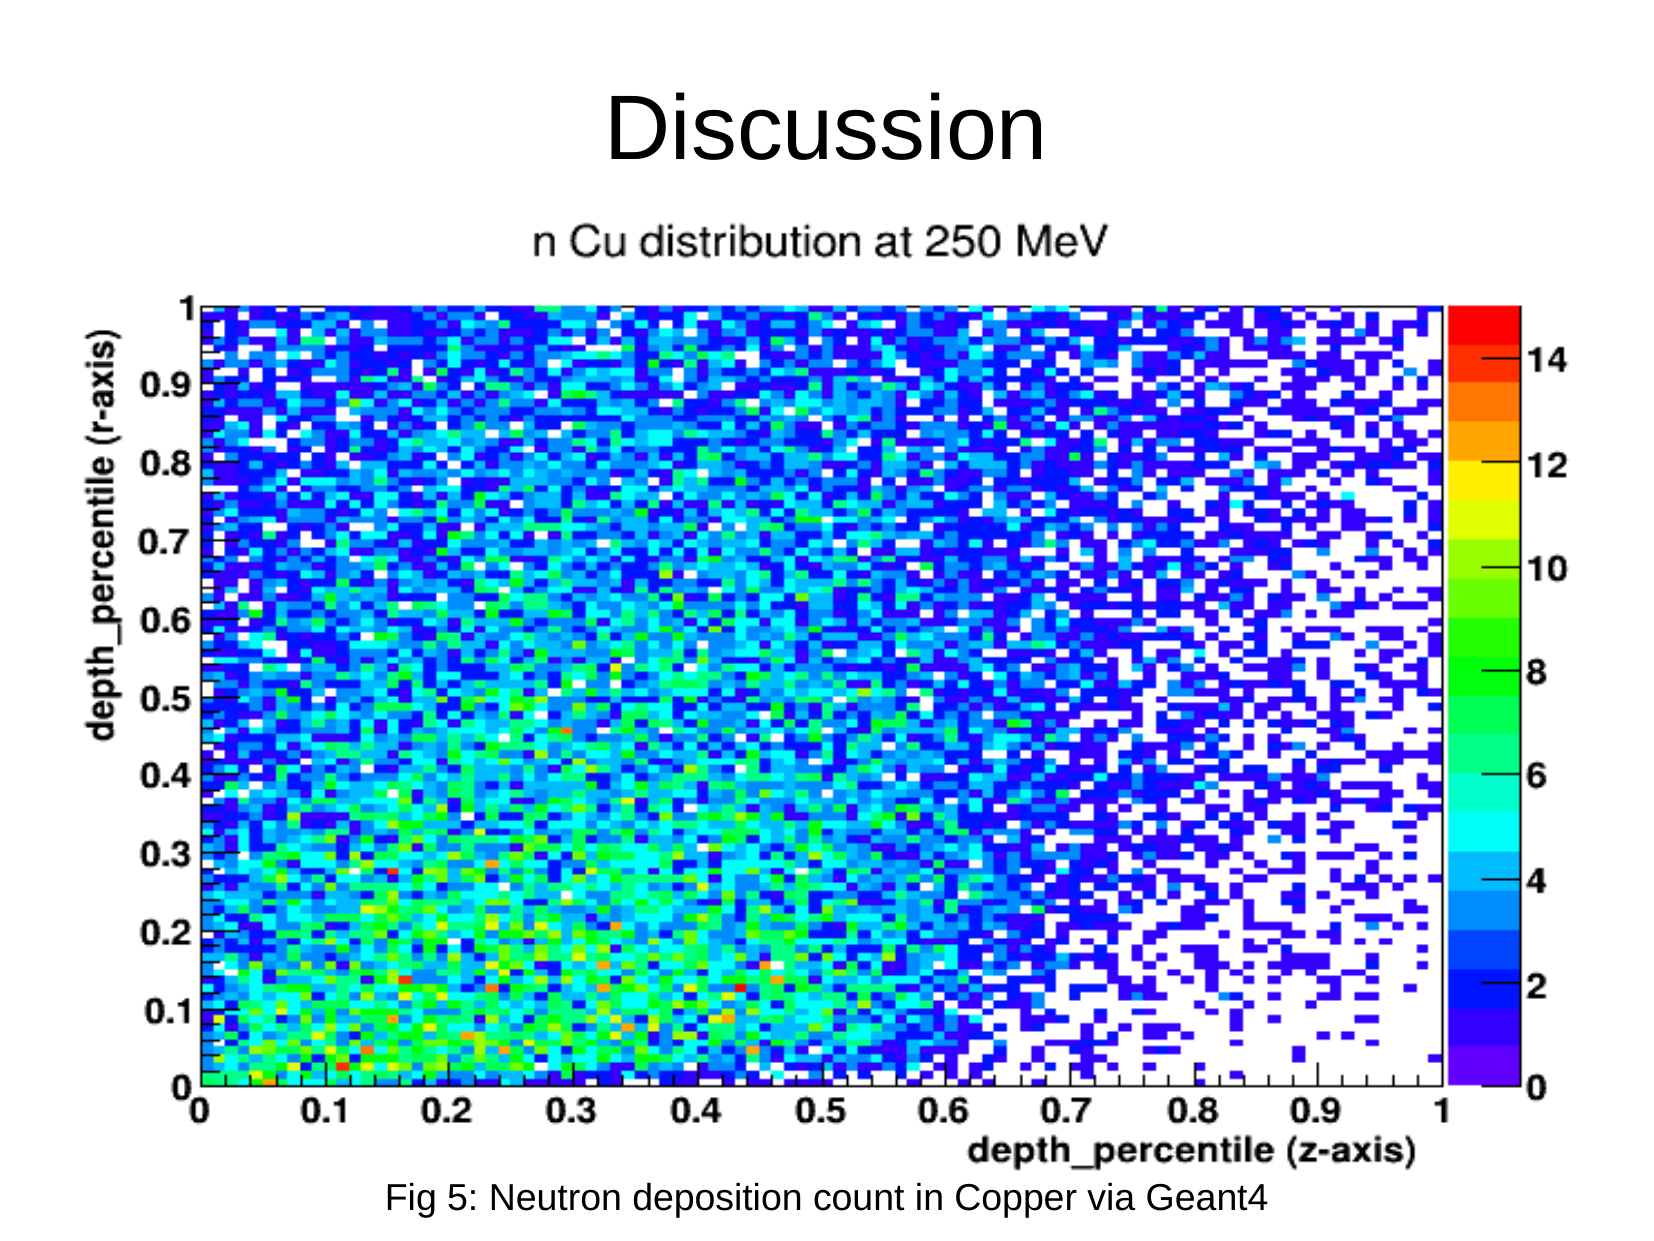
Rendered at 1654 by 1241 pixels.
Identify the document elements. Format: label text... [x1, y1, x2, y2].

title Discussion [0, 0, 1654, 257]
picture [47, 209, 1598, 1155]
text_box Fig 5: Neutron deposition count in Copper via Geant4 [0, 1155, 1654, 1241]
